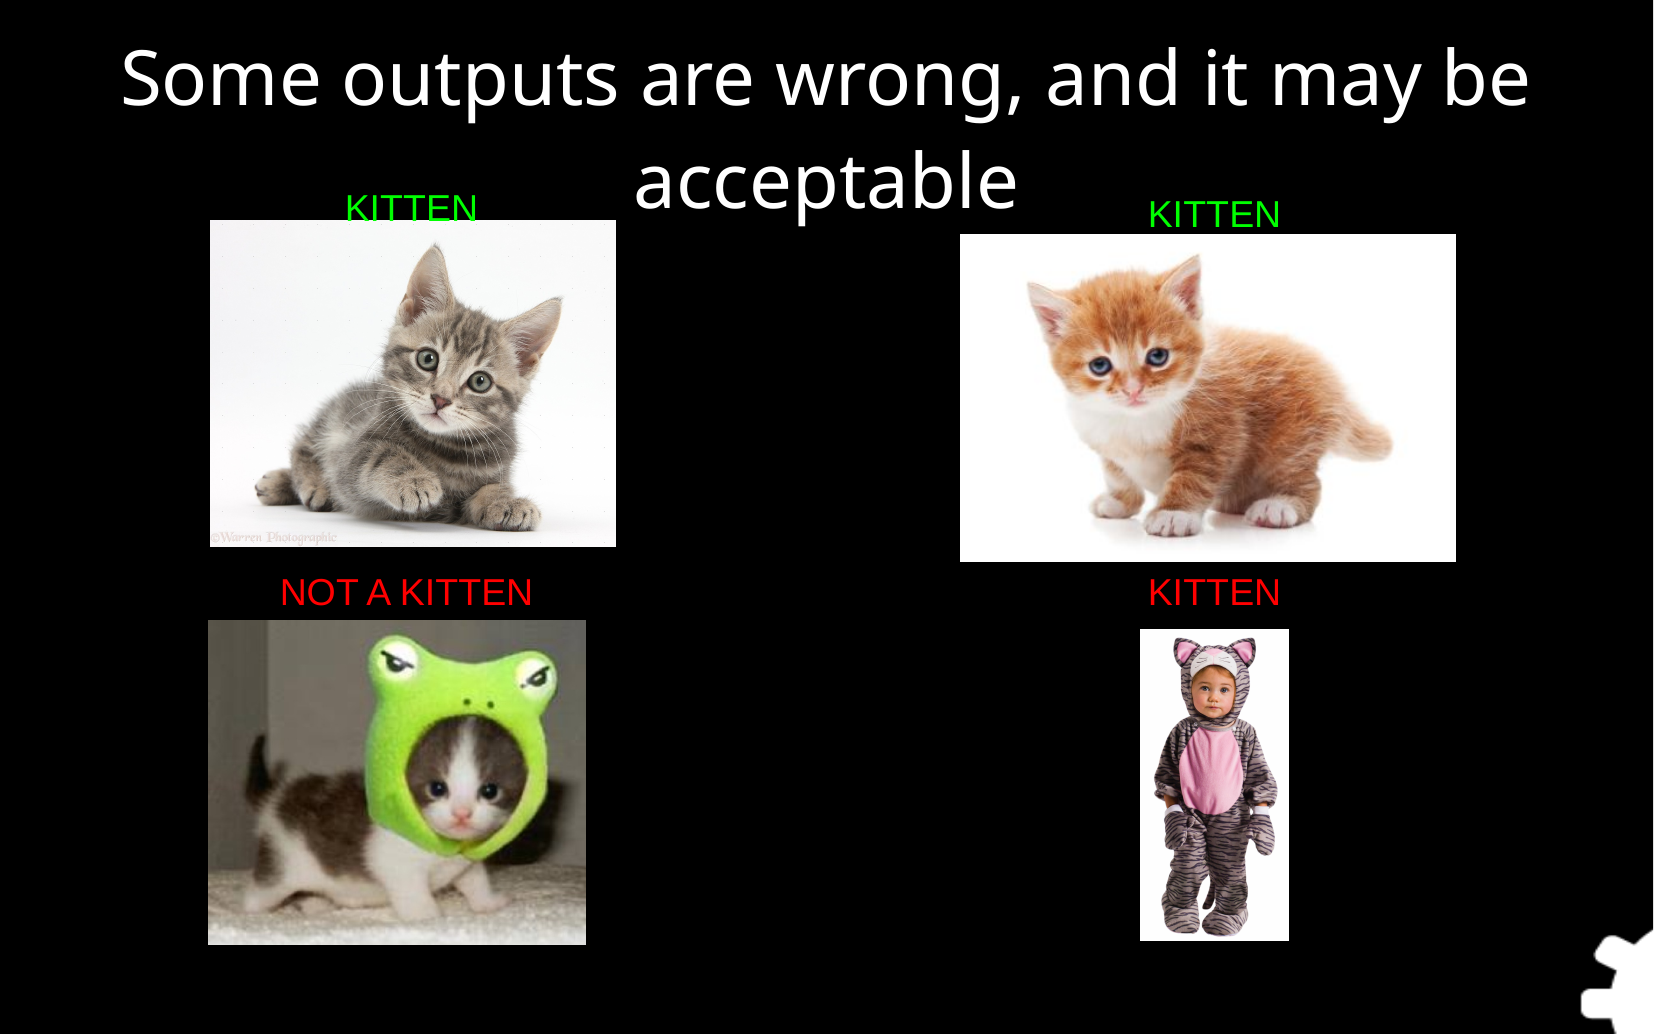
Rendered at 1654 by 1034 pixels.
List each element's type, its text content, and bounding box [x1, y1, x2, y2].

picture [0, 0, 1654, 1034]
text_box KITTEN [1133, 185, 1297, 243]
text_box NOT A KITTEN [265, 563, 549, 621]
text_box KITTEN [330, 180, 494, 237]
title Some outputs are wrong, and it may be acceptable [82, 20, 1571, 235]
text_box KITTEN [1133, 563, 1297, 621]
